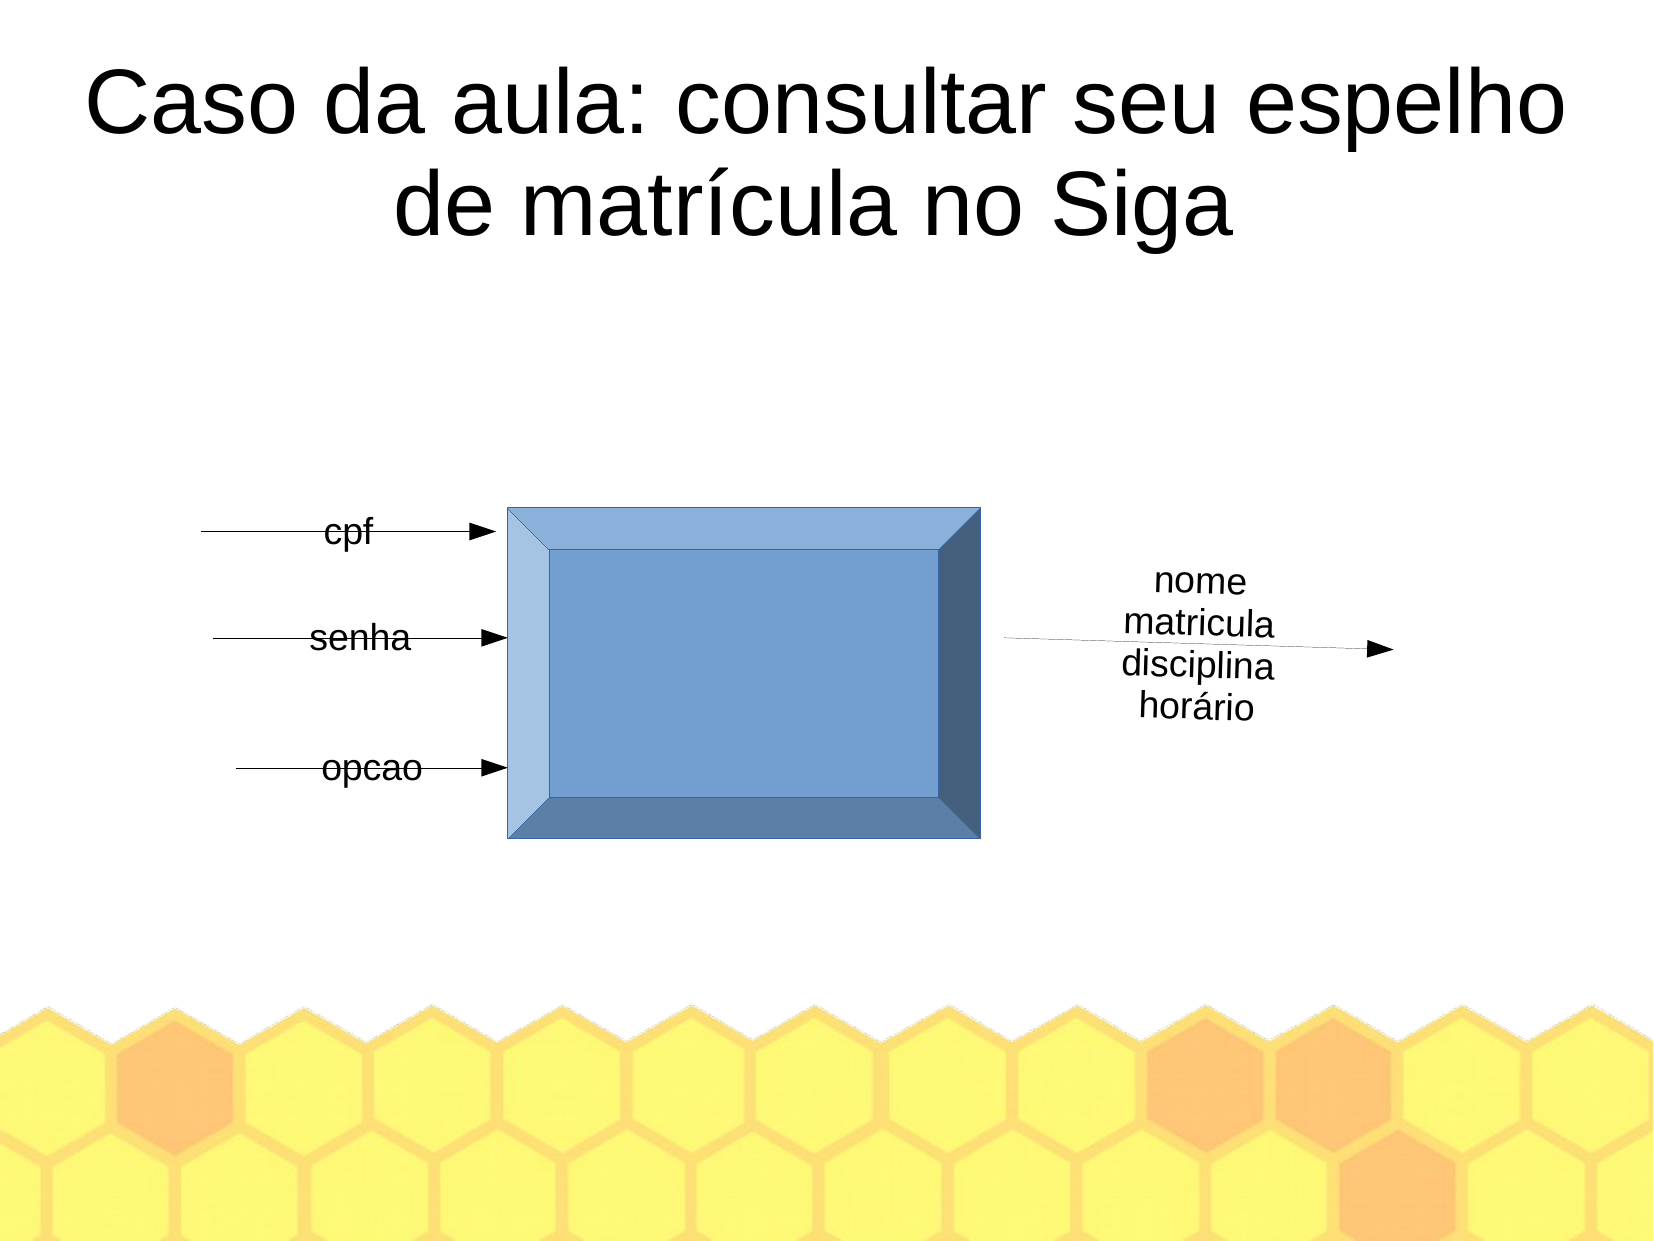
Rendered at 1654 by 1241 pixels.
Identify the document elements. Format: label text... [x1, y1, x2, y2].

title Caso da aula: consultar seu espelho de matrícula no Siga [82, 49, 1571, 257]
text_box [509, 507, 981, 839]
picture [0, 1001, 1654, 1241]
